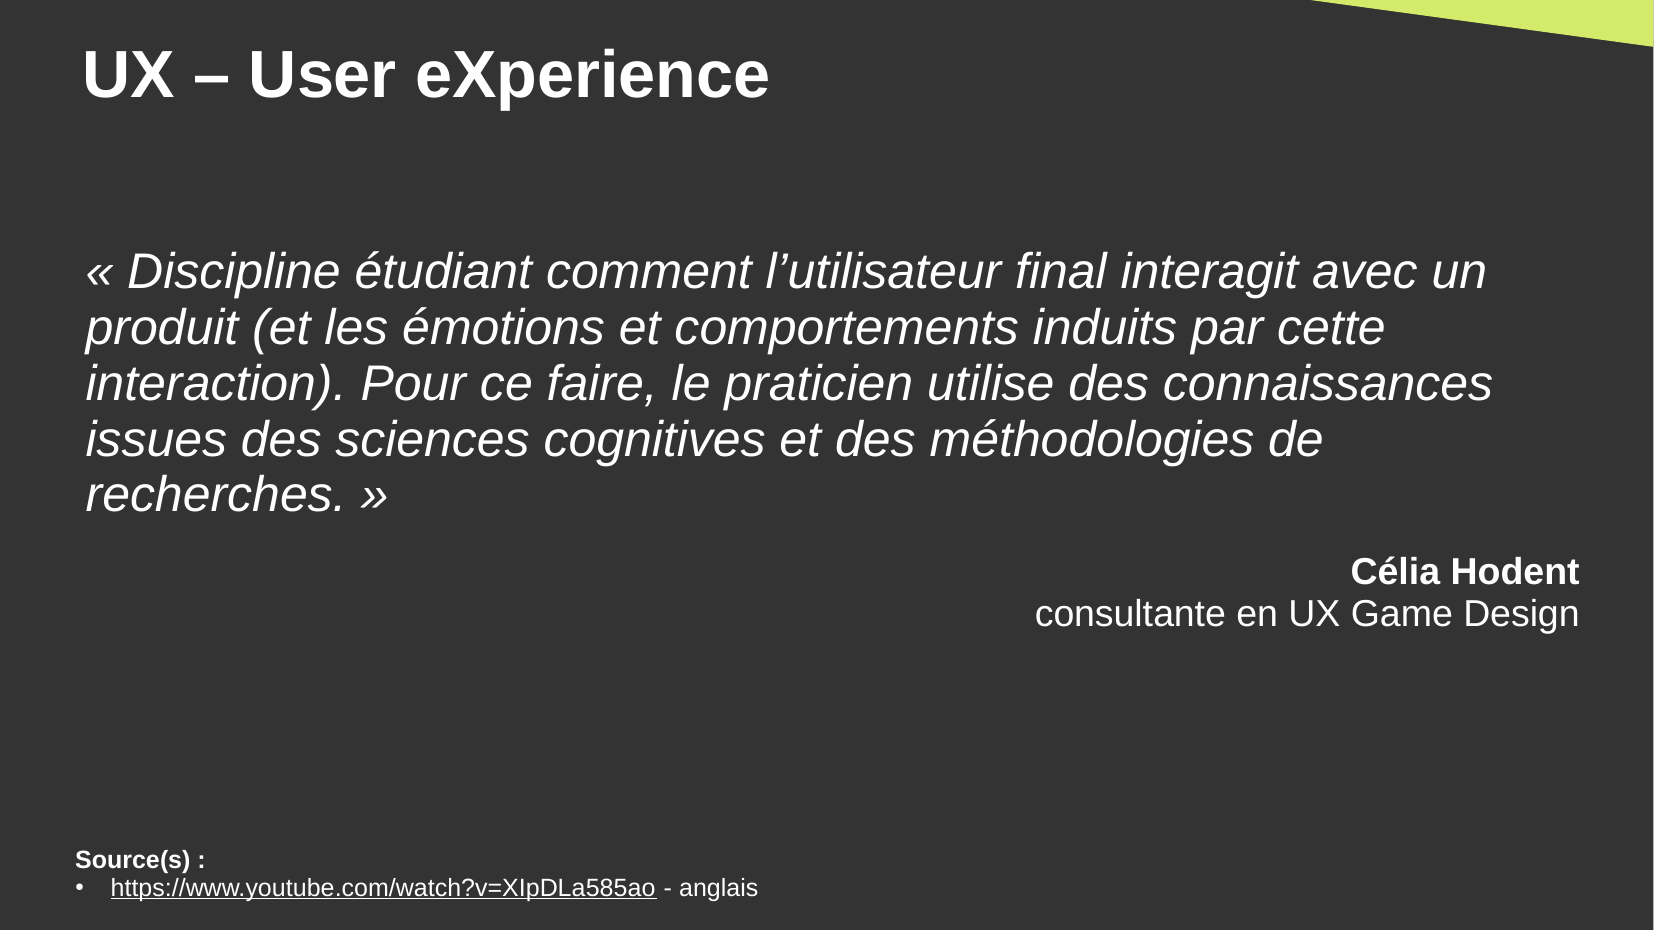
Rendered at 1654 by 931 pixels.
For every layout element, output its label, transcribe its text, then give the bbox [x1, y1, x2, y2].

text_box [1310, 0, 1654, 47]
title UX – User eXperience [82, 37, 1571, 114]
text_box Célia Hodent consultante en UX Game Design [1003, 543, 1595, 643]
text_box Source(s) : https://www.youtube.com/watch?v=XIpDLa585ao - anglais [60, 838, 1546, 931]
text_box « Discipline étudiant comment l’utilisateur final interagit avec un produit (et les émotions et comportements induits par cette interaction). Pour ce faire, le praticien utilise des connaissances issues des sciences cognitives et des méthodologies de recherches. » [70, 236, 1619, 532]
